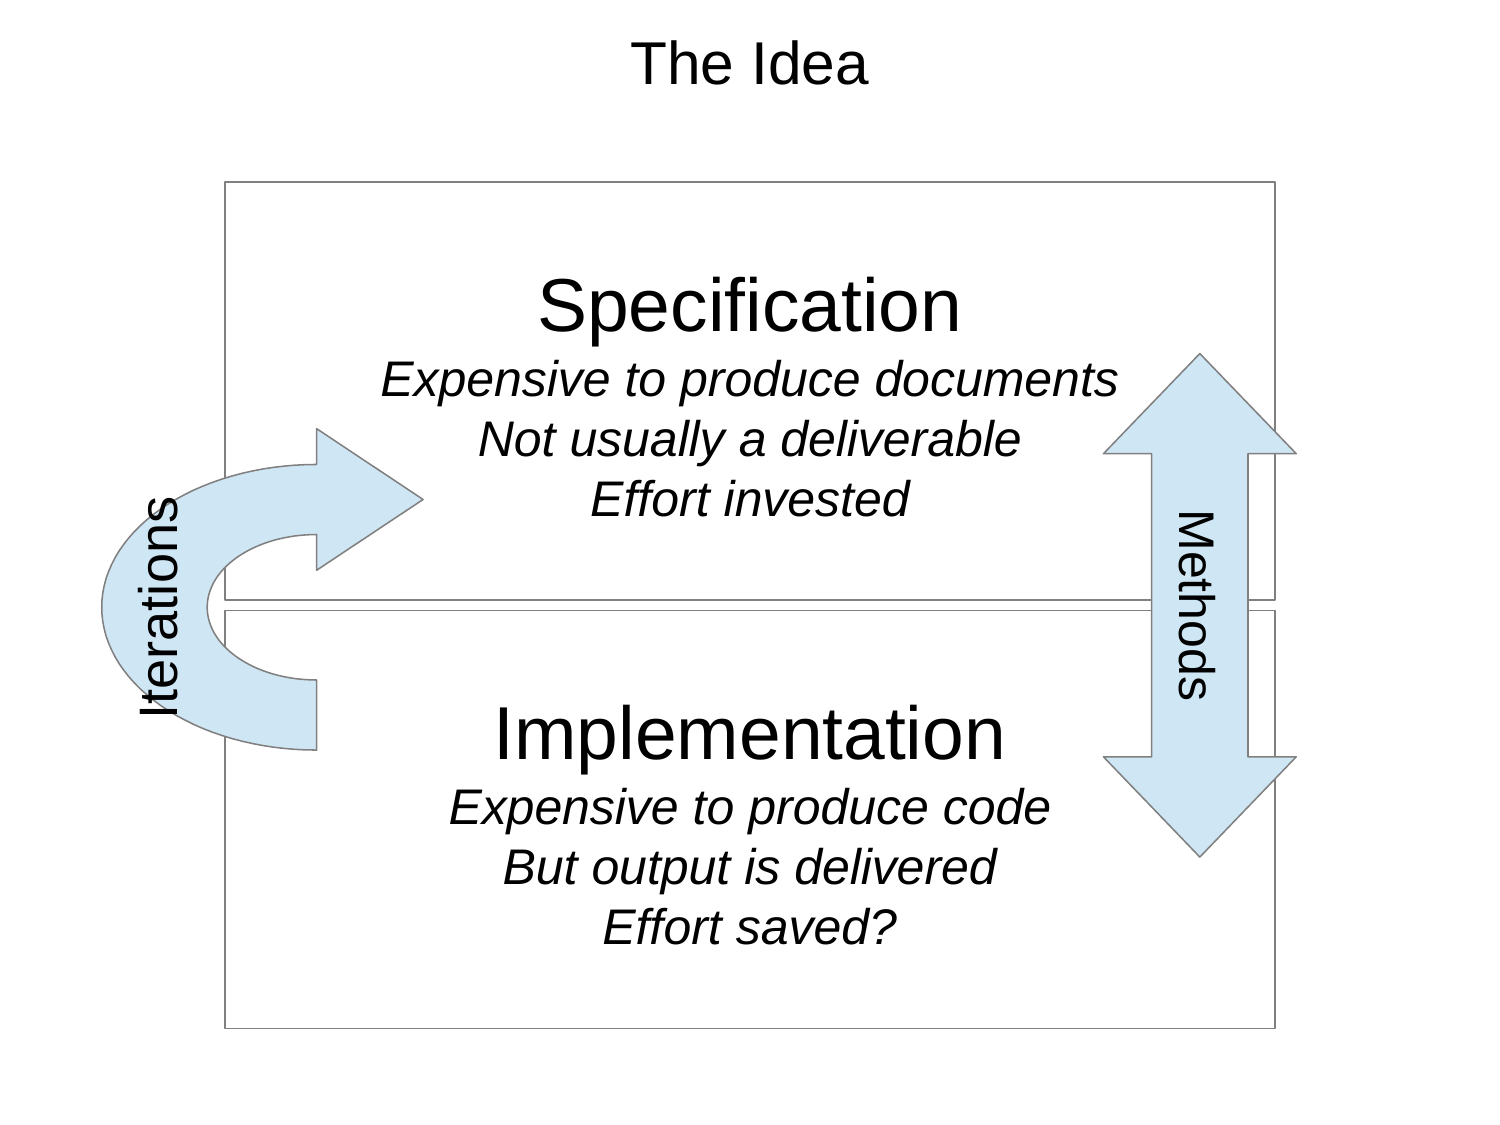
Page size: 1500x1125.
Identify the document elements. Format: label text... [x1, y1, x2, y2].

text_box Specification Expensive to produce documents Not usually a deliverable Effort invested [225, 182, 1275, 600]
text_box [101, 554, 117, 661]
text_box Implementation Expensive to produce code But output is delivered Effort saved? [225, 610, 1275, 1029]
text_box Methods [1103, 353, 1297, 858]
text_box Iterations [117, 470, 196, 746]
text_box [196, 428, 424, 751]
text_box The Idea [630, 7, 870, 113]
